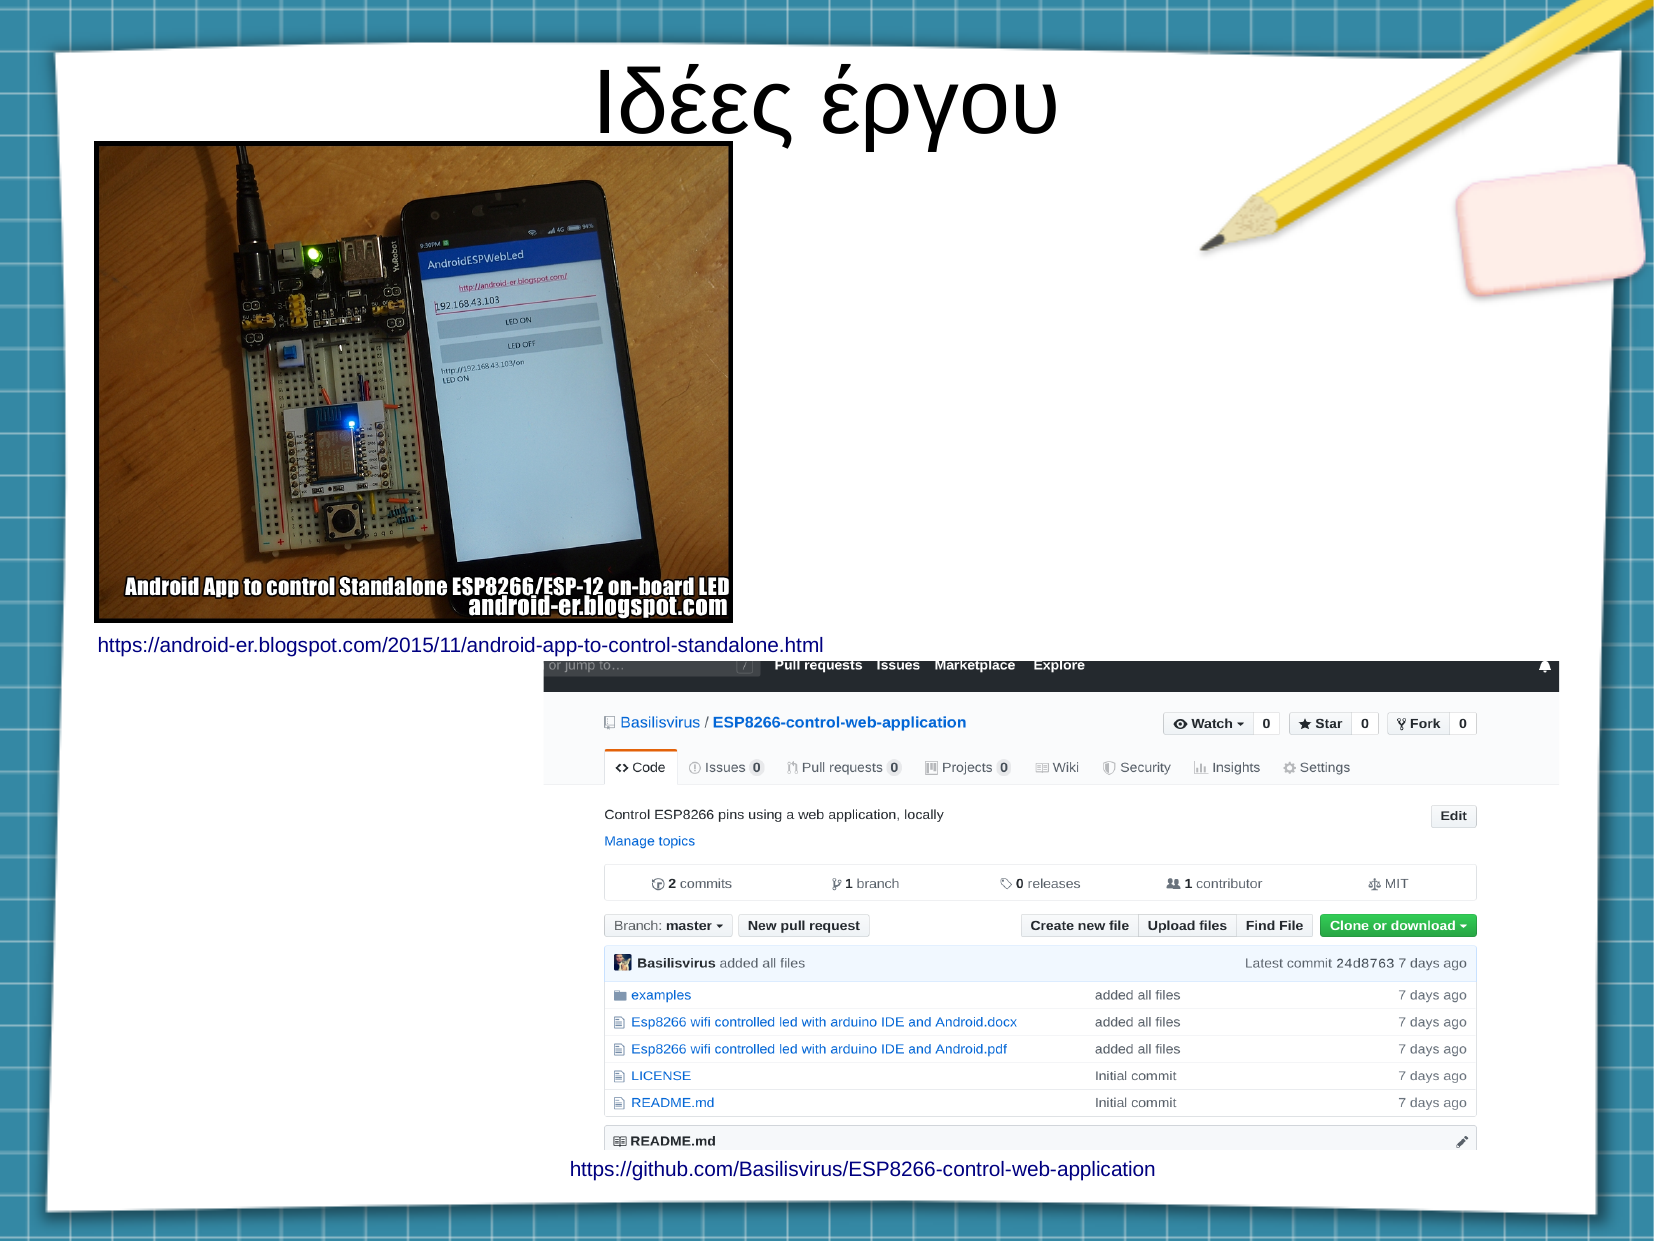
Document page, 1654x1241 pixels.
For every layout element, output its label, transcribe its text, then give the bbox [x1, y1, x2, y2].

text_box https://android-er.blogspot.com/2015/11/android-app-to-control-standalone.html [82, 625, 839, 665]
text_box https://github.com/Basilisvirus/ESP8266-control-web-application [555, 1149, 1171, 1189]
picture [0, 0, 1654, 1241]
title Ιδέες έργου [82, 49, 1571, 154]
